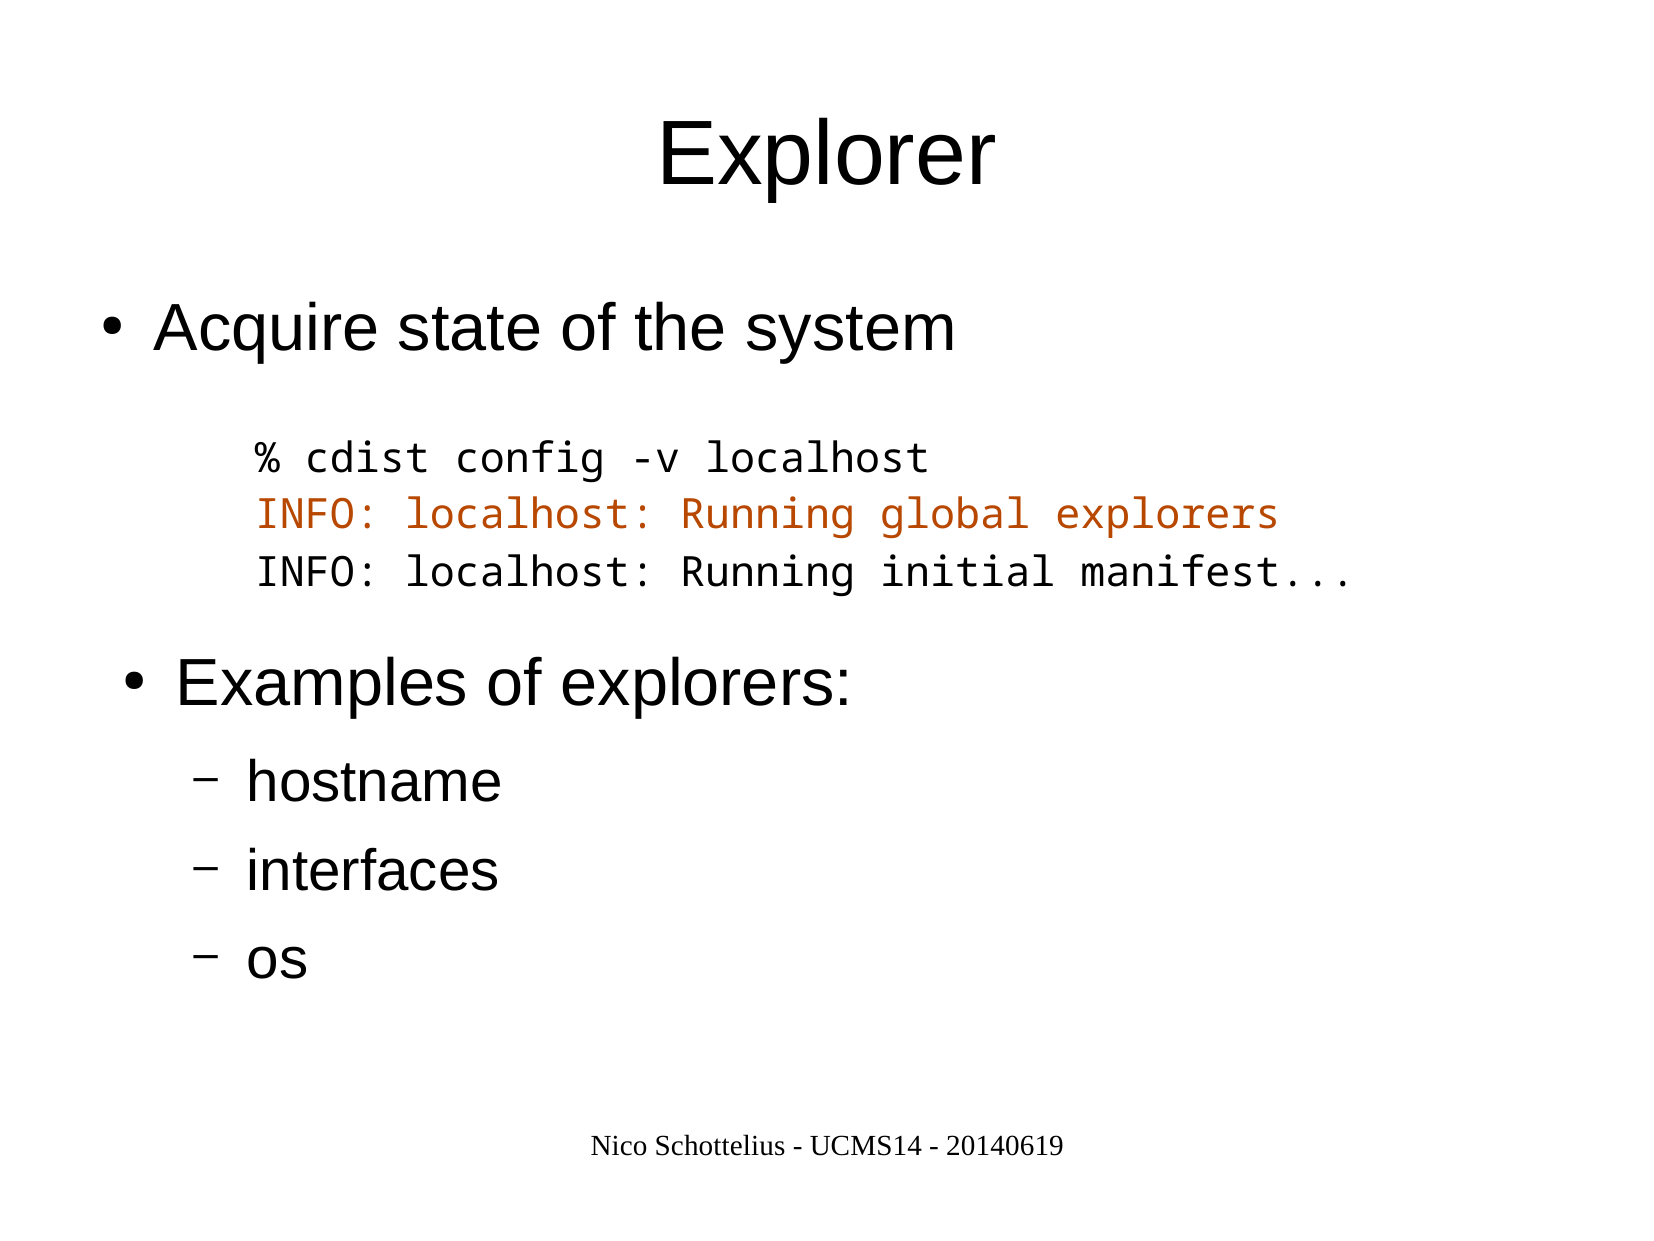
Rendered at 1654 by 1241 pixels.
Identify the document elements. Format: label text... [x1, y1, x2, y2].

title Explorer [82, 49, 1571, 257]
list Acquire state of the system [82, 290, 1538, 405]
text_box % cdist config -v localhost INFO: localhost: Running global explorers INFO: localhost: Running initial manifest... [239, 419, 1470, 651]
list Examples of explorers: hostname interfaces os [104, 644, 1005, 1075]
